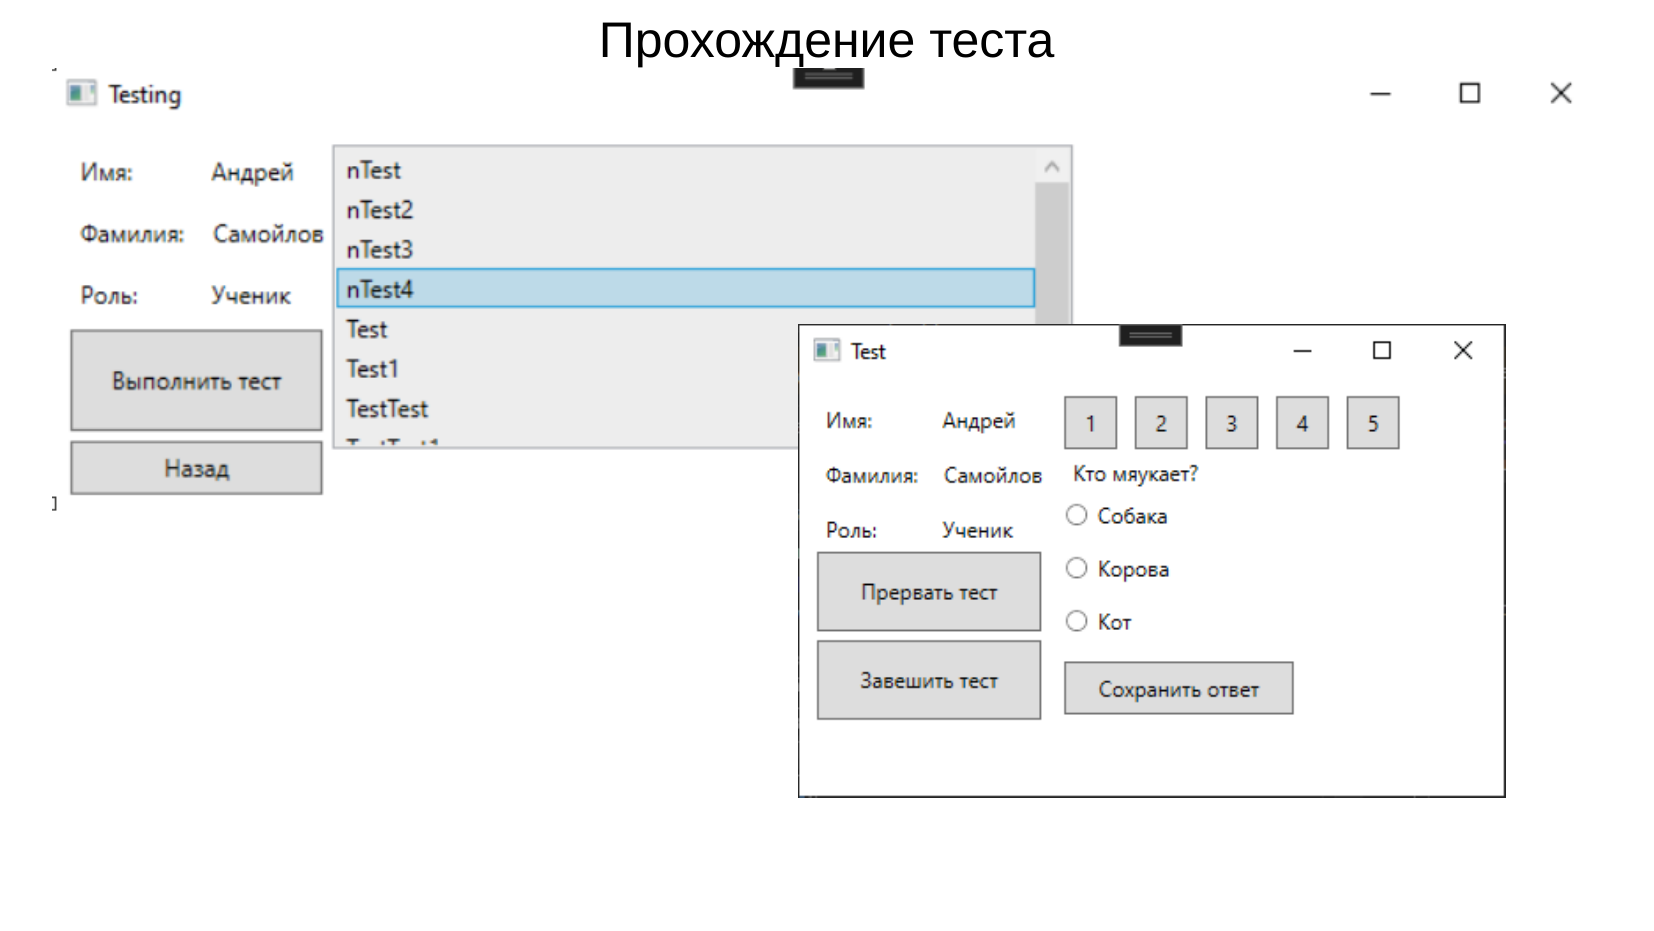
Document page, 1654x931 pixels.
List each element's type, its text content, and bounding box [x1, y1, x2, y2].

title Прохождение теста [82, 0, 1571, 68]
picture [52, 68, 1595, 798]
